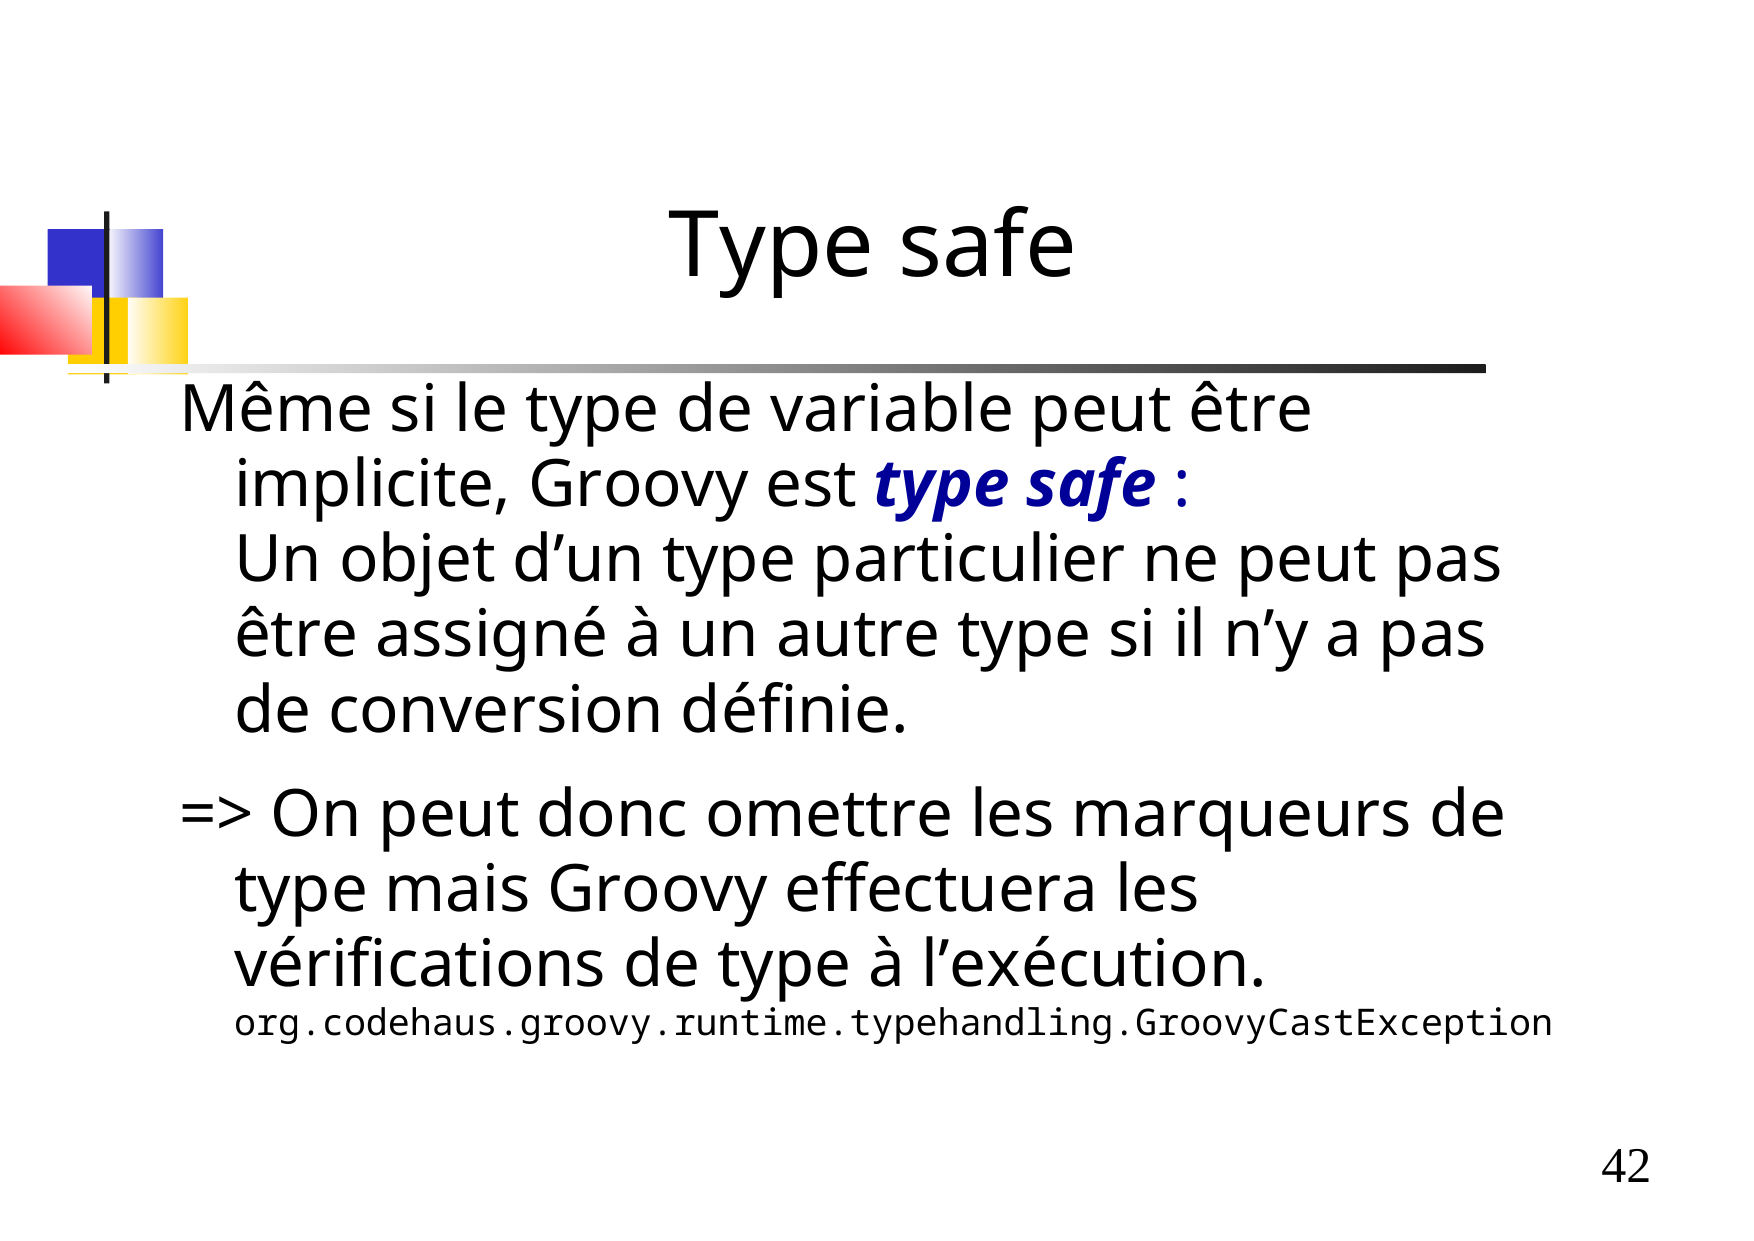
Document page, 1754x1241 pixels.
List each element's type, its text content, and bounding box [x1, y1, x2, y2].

list Même si le type de variable peut être implicite, Groovy est type safe : Un objet d’un type particulier ne peut pas être assigné à un autre type si il n’y a pas de conversion définie. => On peut donc omettre les marqueurs de type mais Groovy effectuera les vérifications de type à l’exécution. org.codehaus.groovy.runtime.typehandling.GroovyCastException [179, 371, 1567, 1091]
title Type safe [179, 139, 1567, 351]
